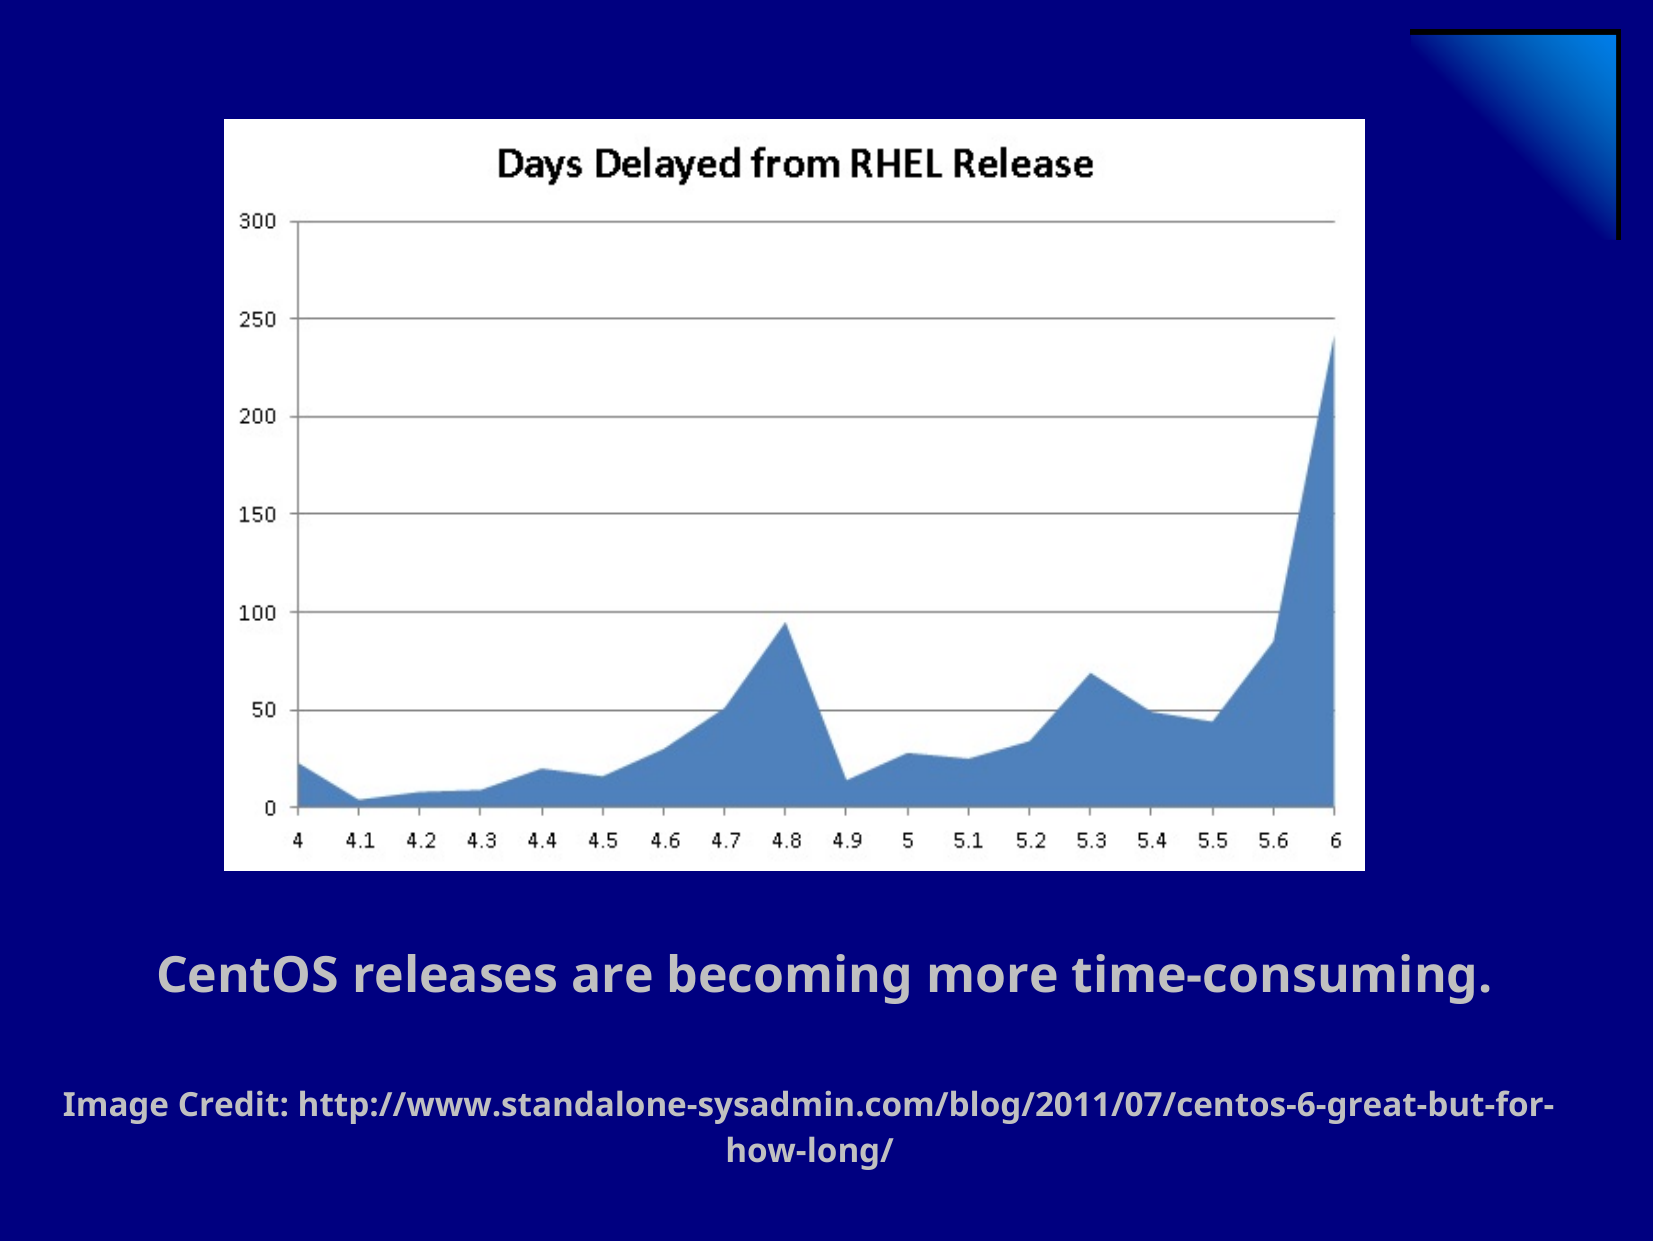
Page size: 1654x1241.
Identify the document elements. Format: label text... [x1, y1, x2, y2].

subtitle CentOS releases are becoming more time-consuming. [14, 912, 1635, 1034]
picture [224, 119, 1365, 871]
text_box Image Credit: http://www.standalone-sysadmin.com/blog/2011/07/centos-6-great-but-for-how-long/ [44, 1089, 1575, 1164]
picture [1410, 29, 1621, 241]
